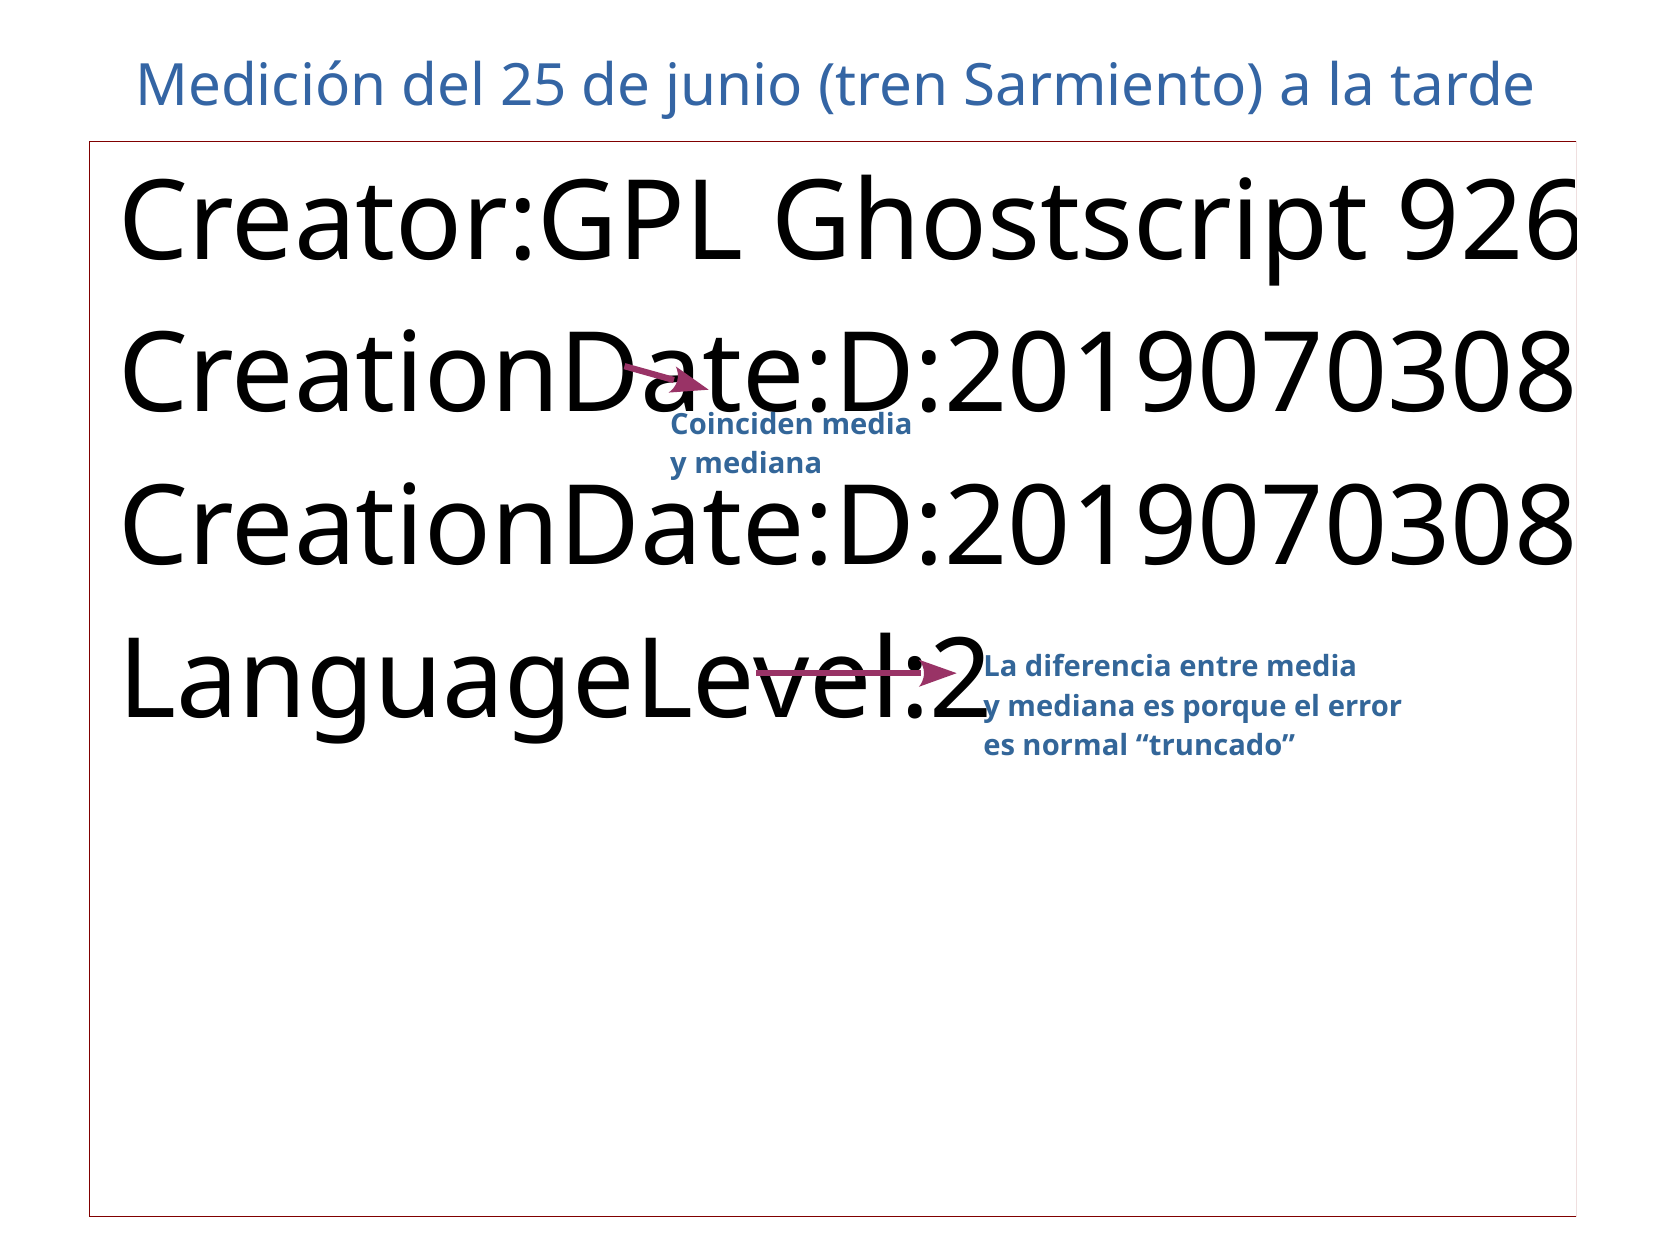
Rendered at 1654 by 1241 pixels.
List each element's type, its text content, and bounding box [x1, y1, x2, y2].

picture [82, 134, 1577, 1217]
text_box Medición del 25 de junio (tren Sarmiento) a la tarde [121, 35, 1548, 126]
text_box Coinciden media y mediana [655, 395, 980, 507]
text_box La diferencia entre media y mediana es porque el error es normal “truncado” [968, 637, 1536, 797]
